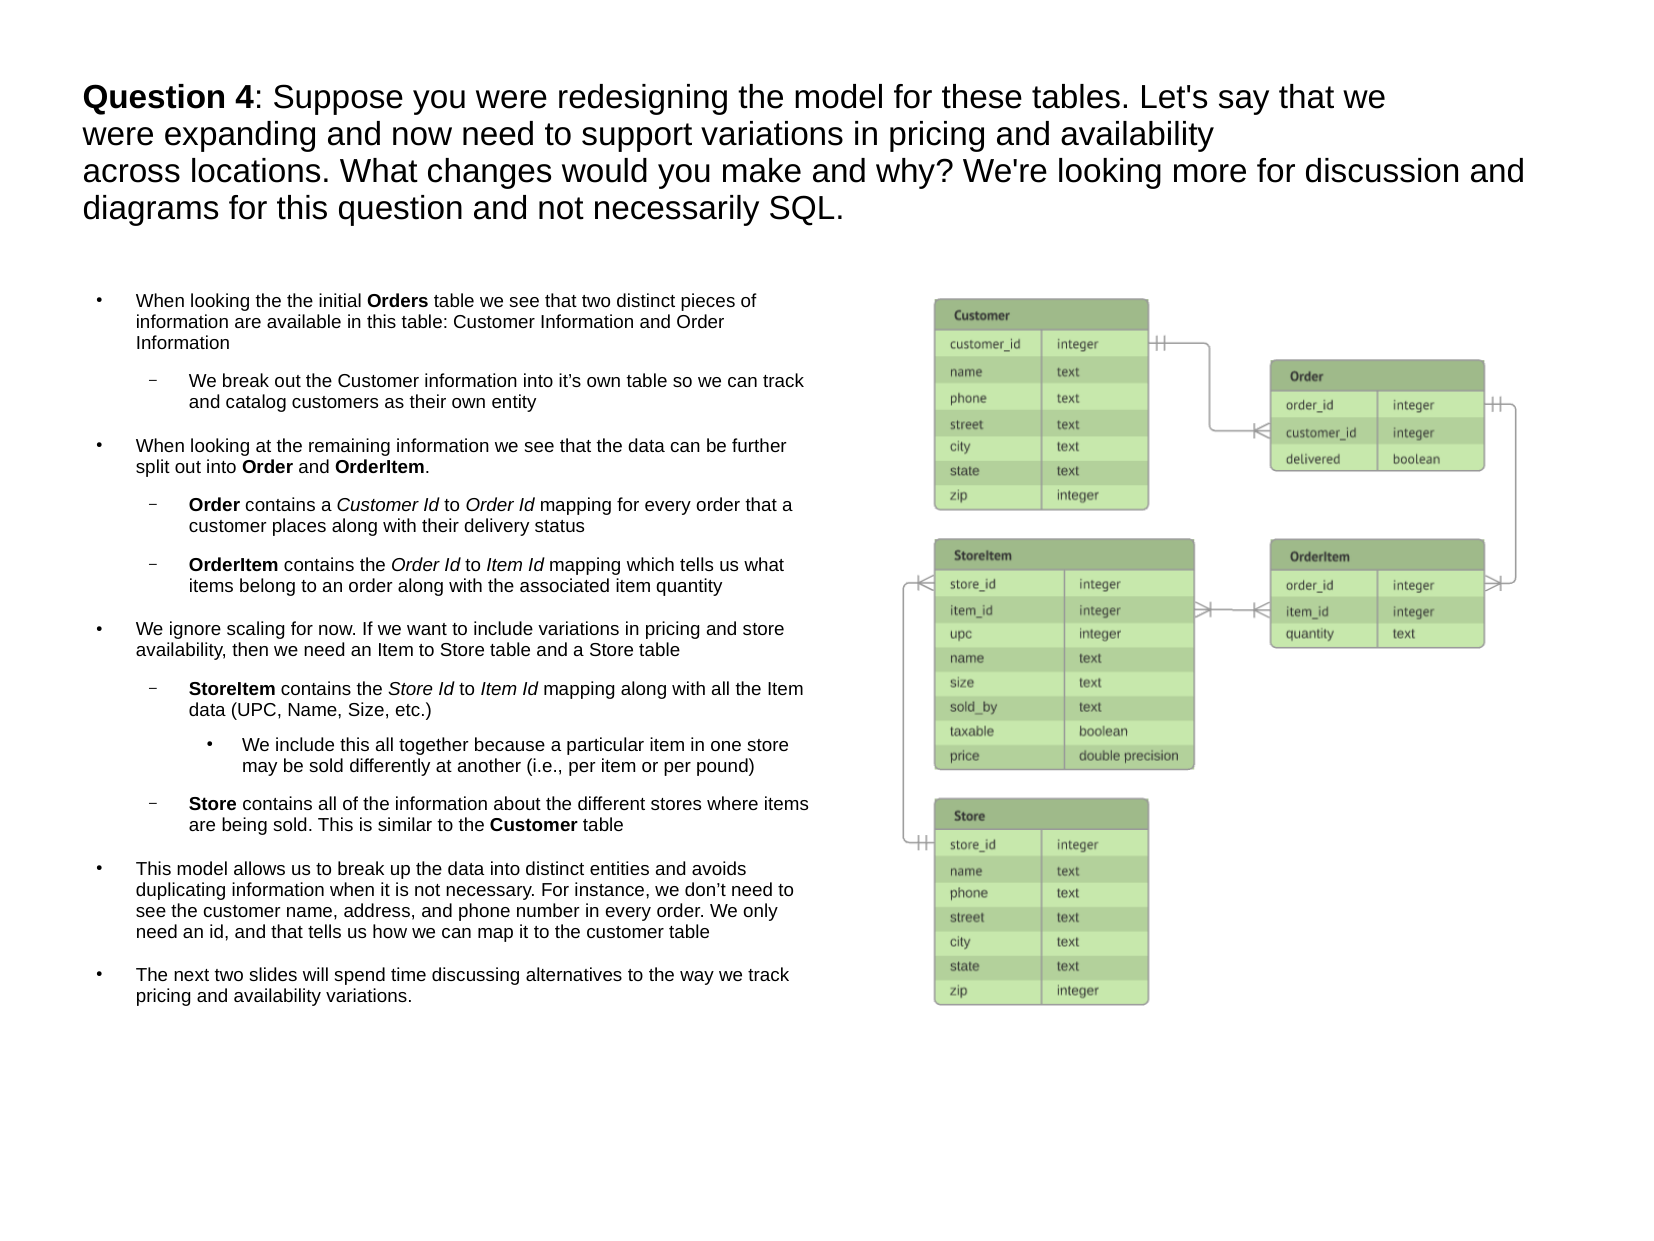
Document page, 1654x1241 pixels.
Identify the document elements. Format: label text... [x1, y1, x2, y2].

picture [897, 290, 1520, 1010]
list When looking the the initial Orders table we see that two distinct pieces of information are available in this table: Customer Information and Order Information We break out the Customer information into it’s own table so we can track and catalog customers as their own entity When looking at the remaining information we see that the data can be further split out into Order and OrderItem. Order contains a Customer Id to Order Id mapping for every order that a customer places along with their delivery status OrderItem contains the Order Id to Item Id mapping which tells us what items belong to an order along with the associated item quantity We ignore scaling for now. If we want to include variations in pricing and store availability, then we need an Item to Store table and a Store table StoreItem contains the Store Id to Item Id mapping along with all the Item data (UPC, Name, Size, etc.) We include this all together because a particular item in one store may be sold differently at another (i.e., per item or per pound) Store contains all of the information about the different stores where items are being sold. This is similar to the Customer table This model allows us to break up the data into distinct entities and avoids duplicating information when it is not necessary. For instance, we don’t need to see the customer name, address, and phone number in every order. We only need an id, and that tells us how we can map it to the customer table The next two slides will spend time discussing alternatives to the way we track pricing and availability variations. [82, 290, 809, 1010]
title Question 4: Suppose you were redesigning the model for these tables. Let's say that we were expanding and now need to support variations in pricing and availability across locations. What changes would you make and why? We're looking more for discussion and diagrams for this question and not necessarily SQL. [82, 49, 1571, 257]
